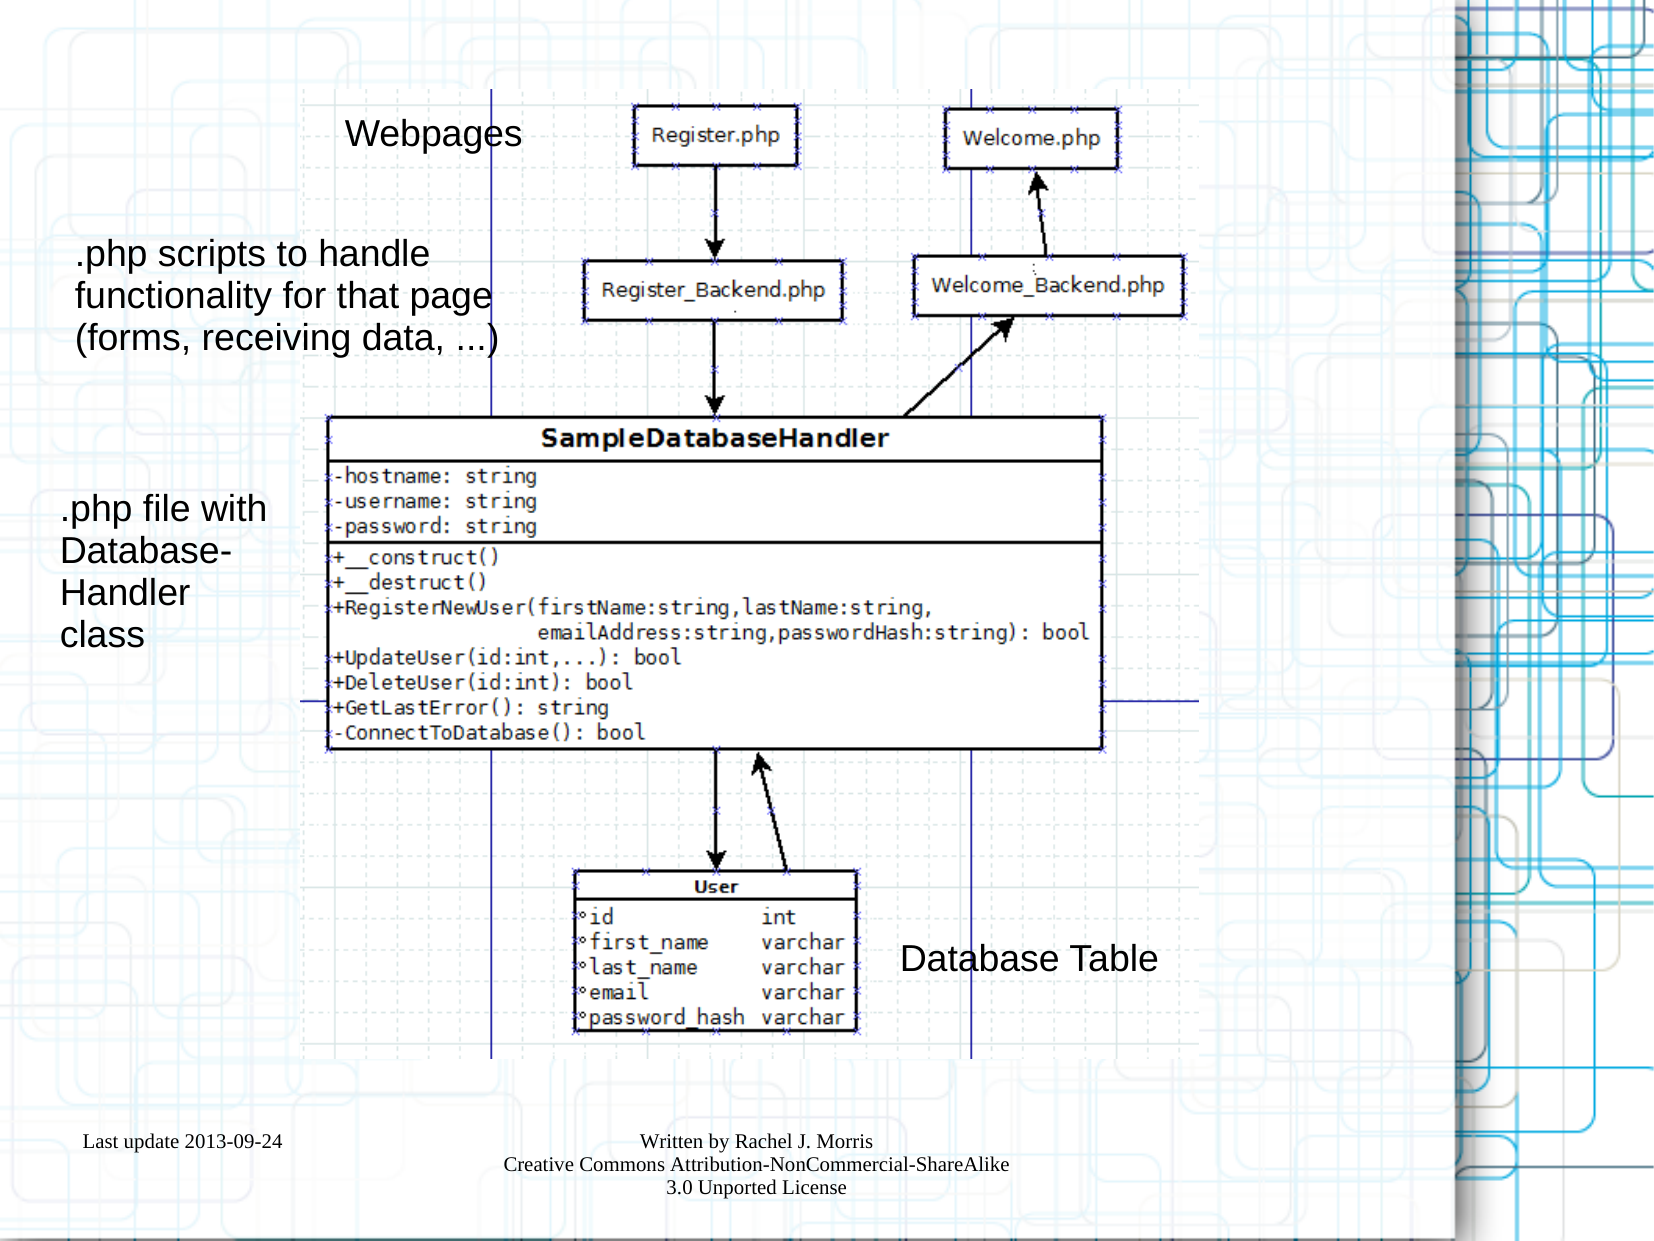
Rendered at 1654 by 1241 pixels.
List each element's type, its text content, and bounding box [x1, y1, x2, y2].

text_box Webpages [330, 105, 616, 162]
text_box Database Table [885, 930, 1231, 987]
text_box .php file with Database-Handler class [45, 480, 301, 721]
picture [0, 0, 1654, 1241]
text_box .php scripts to handle functionality for that page (forms, receiving data, ...) [60, 225, 556, 366]
